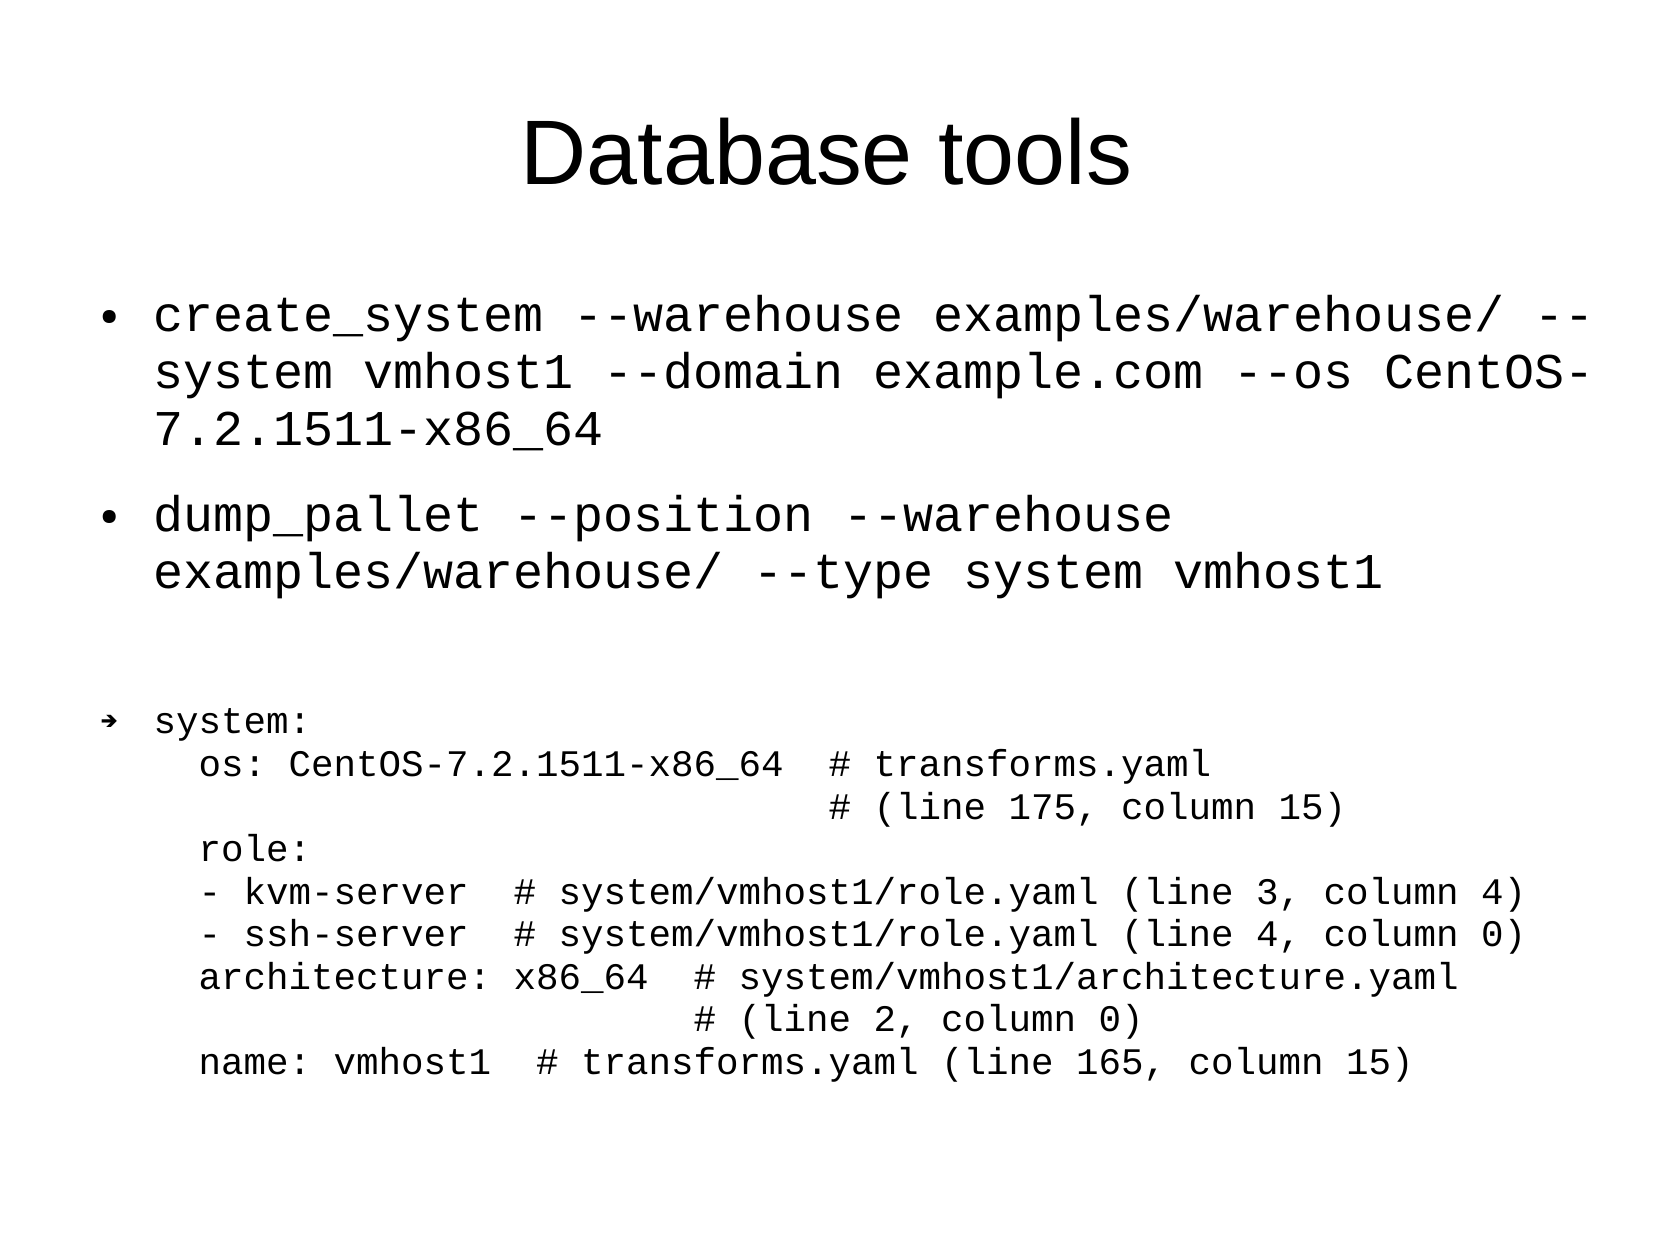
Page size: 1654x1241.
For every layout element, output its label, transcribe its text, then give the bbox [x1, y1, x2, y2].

title Database tools [82, 49, 1571, 257]
list create_system --warehouse examples/warehouse/ --system vmhost1 --domain example.com --os CentOS-7.2.1511-x86_64 dump_pallet --position --warehouse examples/warehouse/ --type system vmhost1 system: os: CentOS-7.2.1511-x86_64 # transforms.yaml # (line 175, column 15) role: - kvm-server # system/vmhost1/role.yaml (line 3, column 4) - ssh-server # system/vmhost1/role.yaml (line 4, column 0) architecture: x86_64 # system/vmhost1/architecture.yaml # (line 2, column 0) name: vmhost1 # transforms.yaml (line 165, column 15) [82, 290, 1619, 1146]
